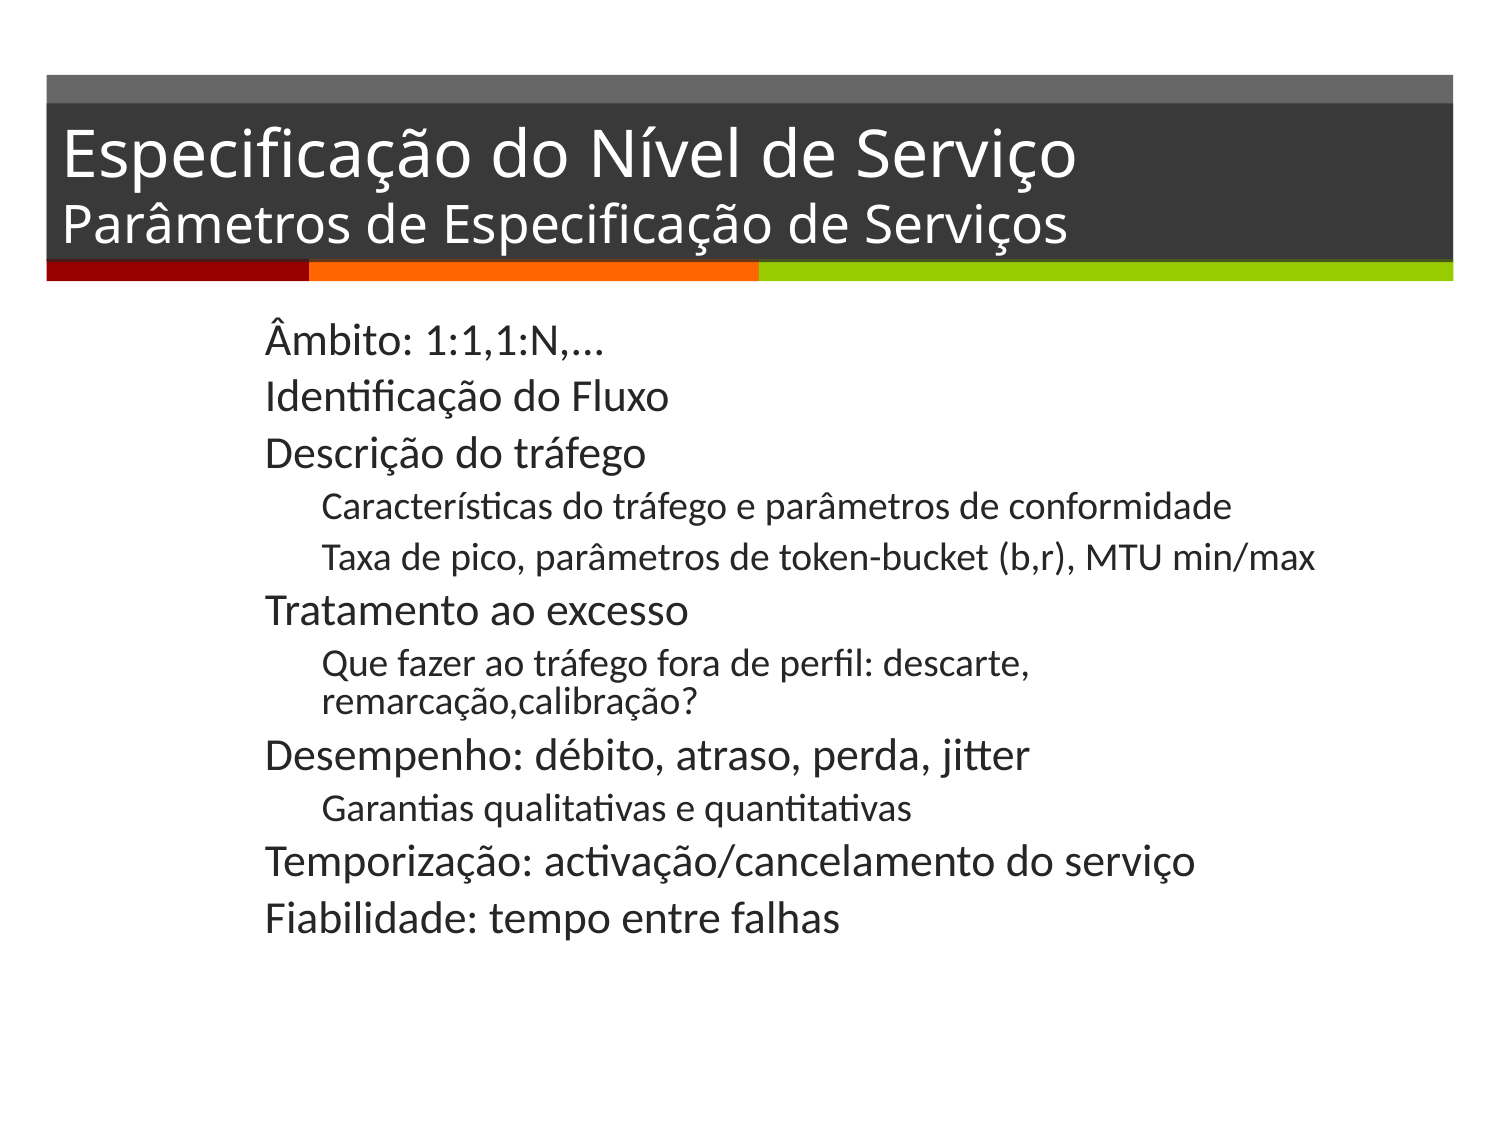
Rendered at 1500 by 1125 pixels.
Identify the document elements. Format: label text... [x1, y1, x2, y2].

title Especificação do Nível de Serviço Parâmetros de Especificação de Serviços [46, 103, 1454, 263]
list Âmbito: 1:1,1:N,... Identificação do Fluxo Descrição do tráfego Características do tráfego e parâmetros de conformidade Taxa de pico, parâmetros de token-bucket (b,r), MTU min/max Tratamento ao excesso Que fazer ao tráfego fora de perfil: descarte, remarcação,calibração? Desempenho: débito, atraso, perda, jitter Garantias qualitativas e quantitativas Temporização: activação/cancelamento do serviço Fiabilidade: tempo entre falhas [99, 312, 1375, 988]
